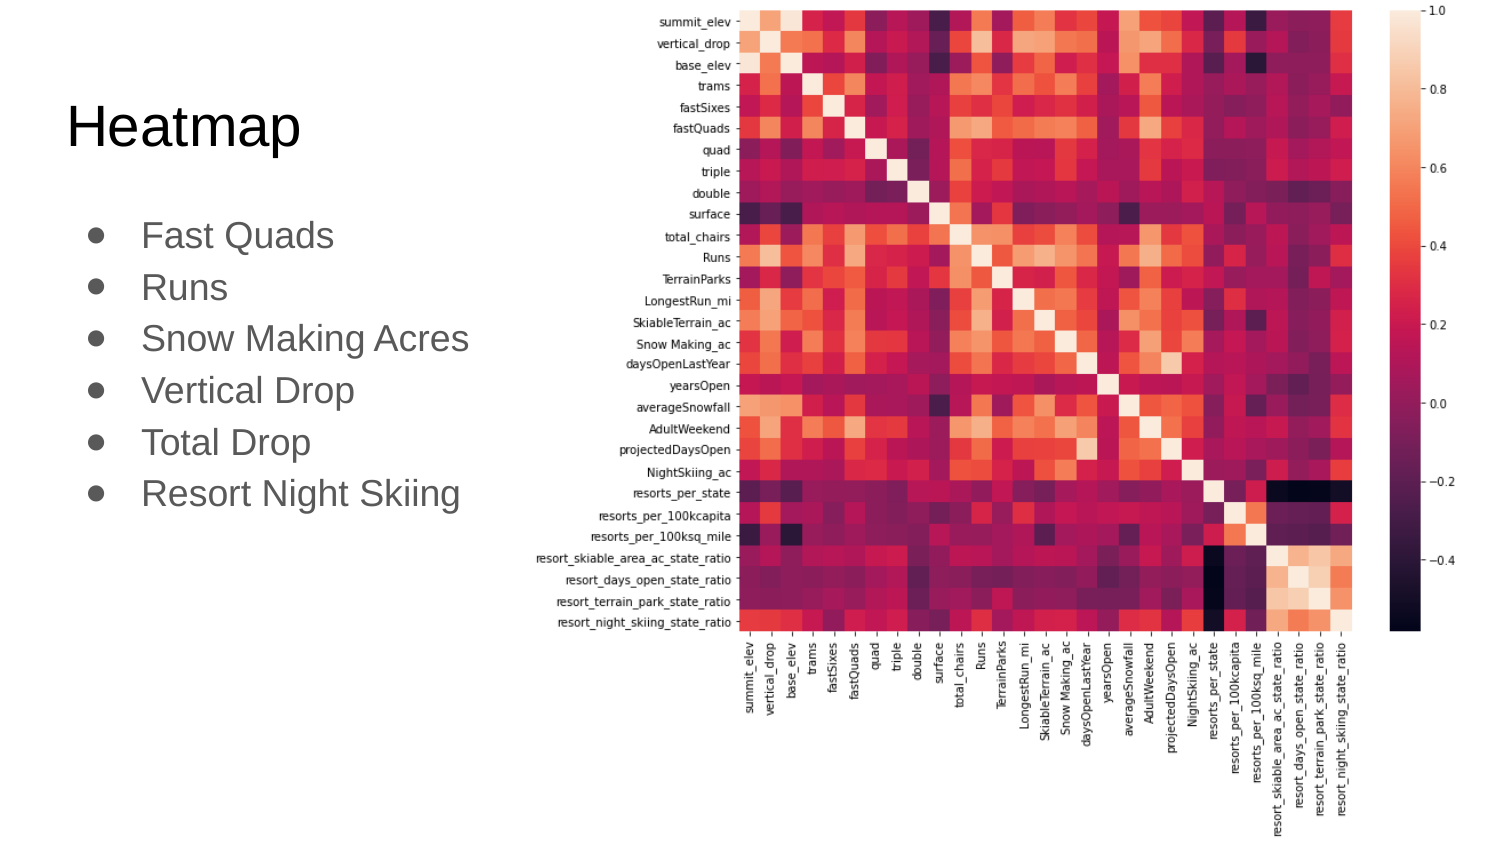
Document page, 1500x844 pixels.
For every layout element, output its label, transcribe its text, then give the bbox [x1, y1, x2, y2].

picture [528, 0, 1471, 844]
title Heatmap [51, 72, 528, 167]
list Fast Quads Runs Snow Making Acres Vertical Drop Total Drop Resort Night Skiing [51, 189, 528, 750]
